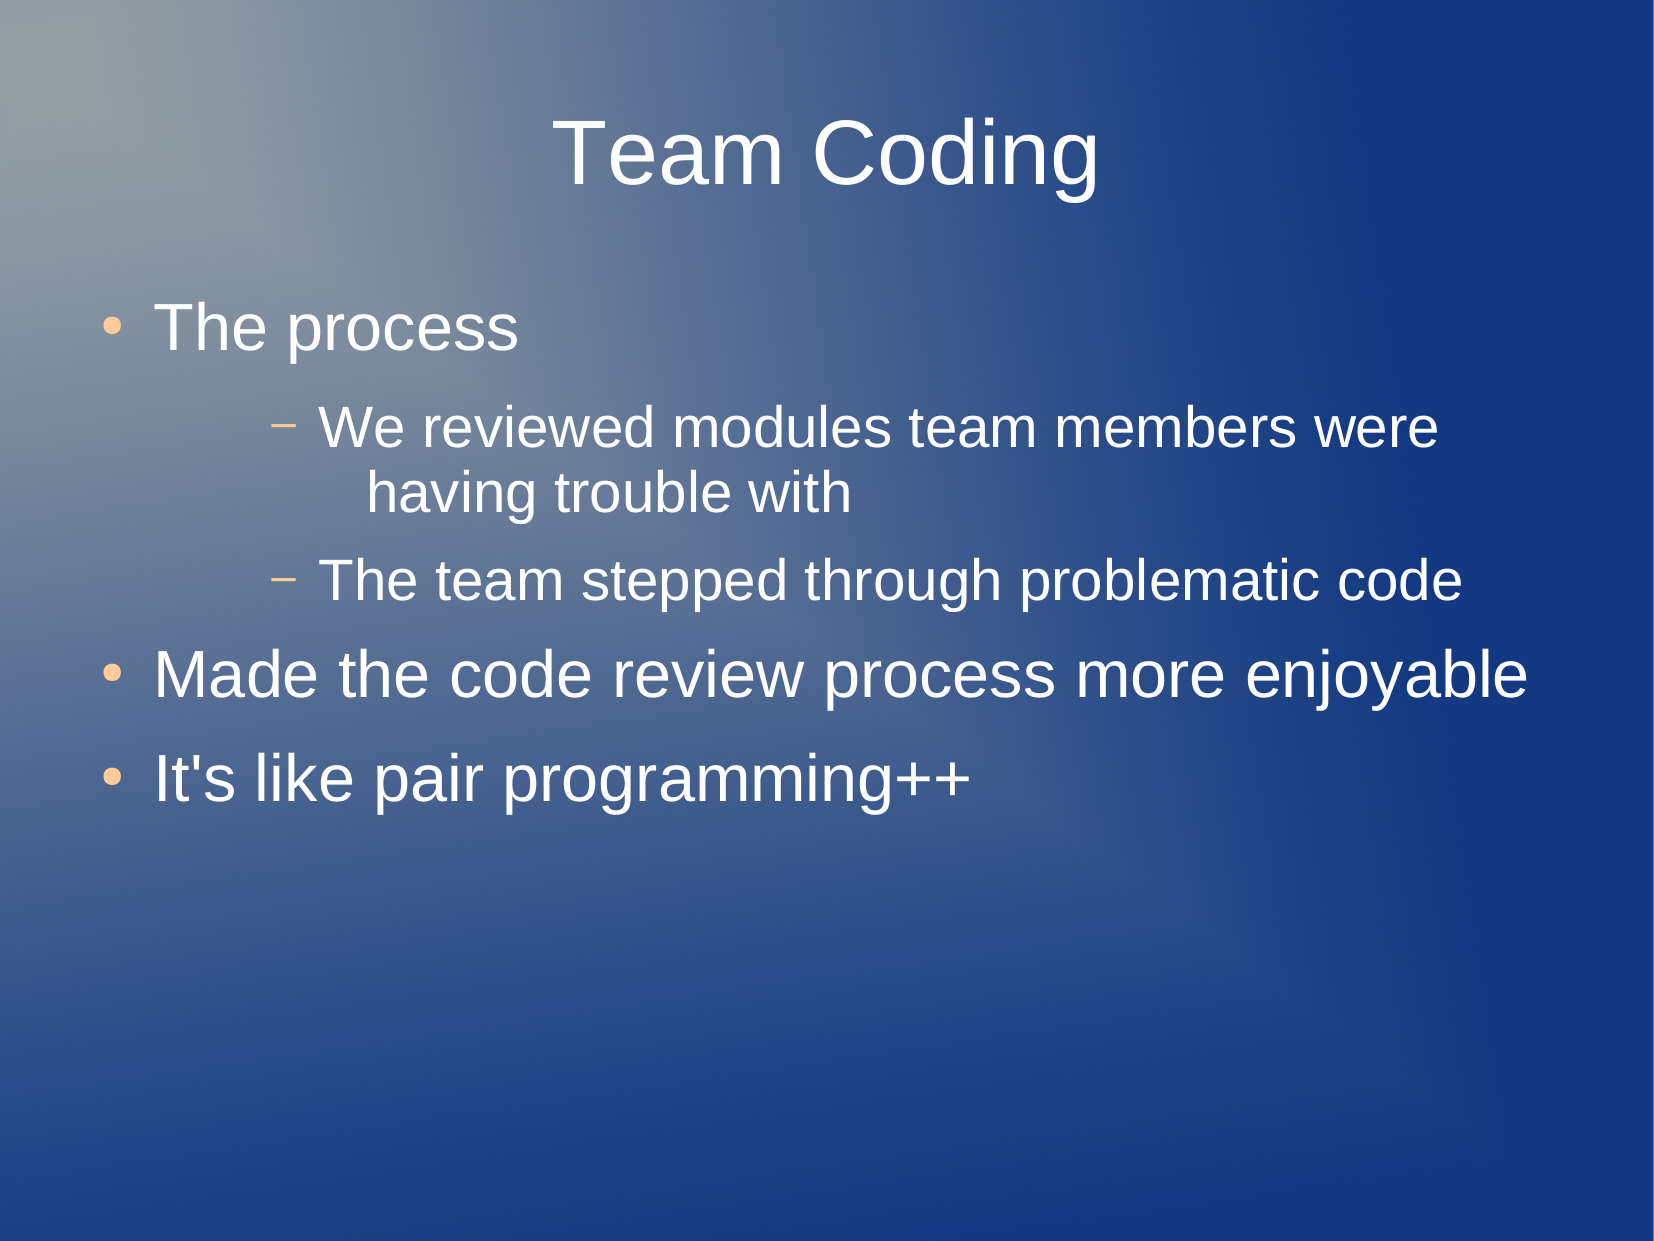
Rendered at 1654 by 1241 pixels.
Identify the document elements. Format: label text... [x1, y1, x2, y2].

picture [0, 0, 1654, 1241]
list The process We reviewed modules team members were having trouble with The team stepped through problematic code Made the code review process more enjoyable It's like pair programming++ [82, 290, 1571, 816]
title Team Coding [82, 56, 1571, 250]
